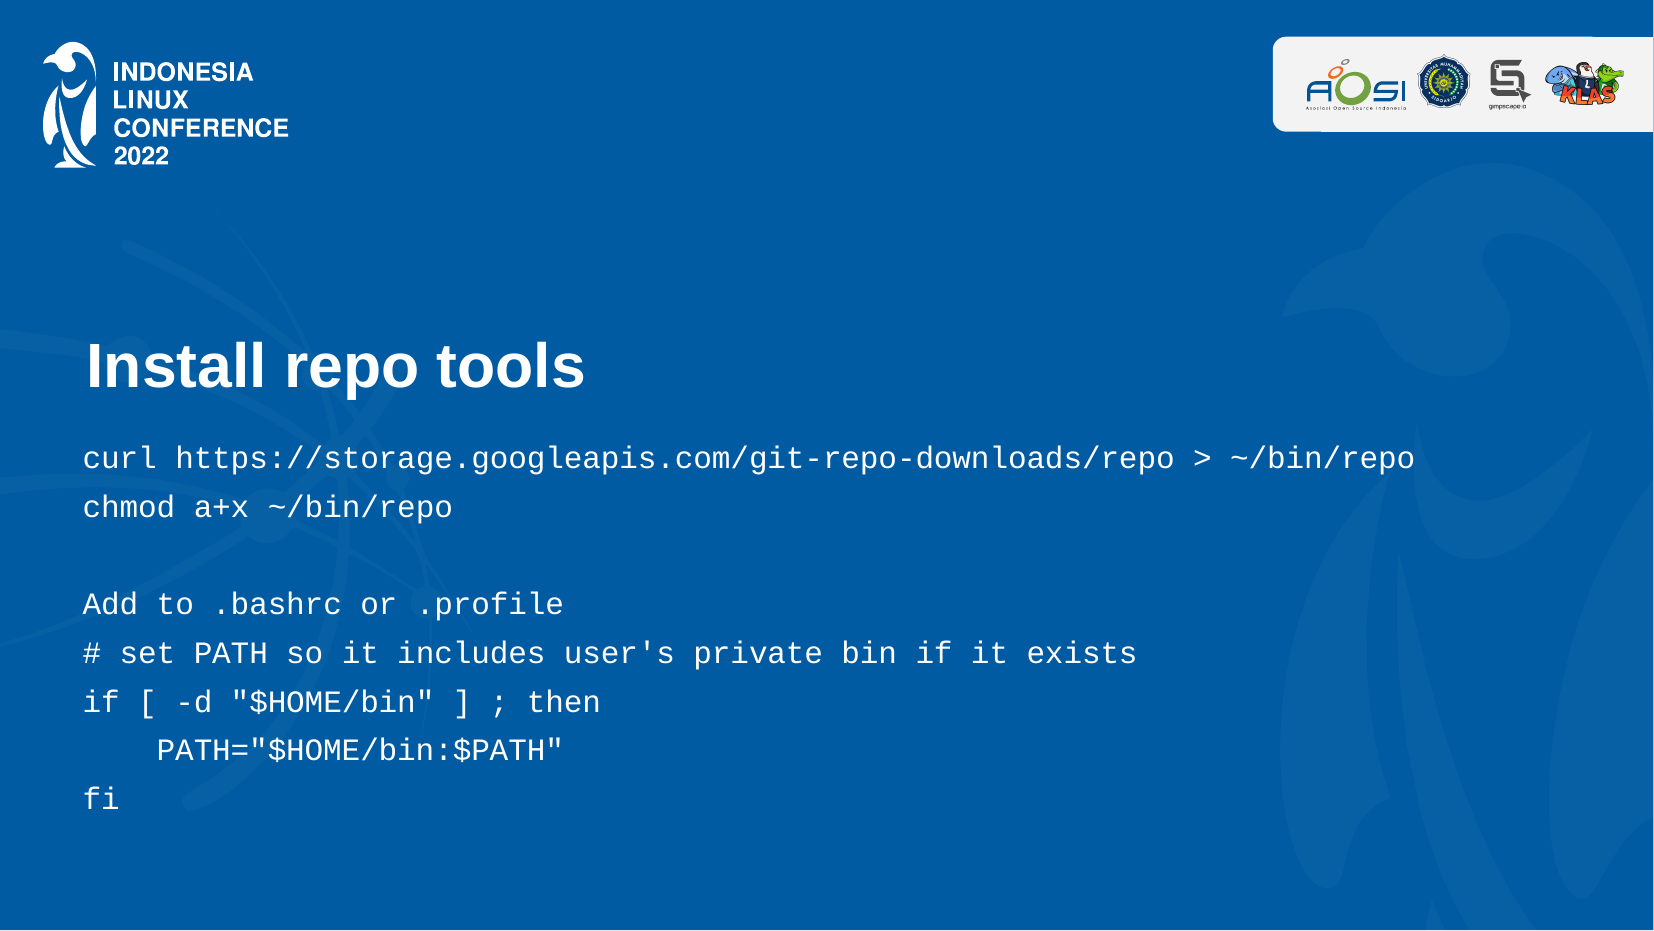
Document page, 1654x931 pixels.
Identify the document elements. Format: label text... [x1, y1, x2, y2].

list curl https://storage.googleapis.com/git-repo-downloads/repo > ~/bin/repo chmod a+x ~/bin/repo Add to .bashrc or .profile # set PATH so it includes user's private bin if it exists if [ -d "$HOME/bin" ] ; then PATH="$HOME/bin:$PATH" fi [82, 442, 1571, 826]
picture [1545, 62, 1624, 105]
picture [1417, 54, 1471, 108]
title Install repo tools [86, 300, 1576, 431]
